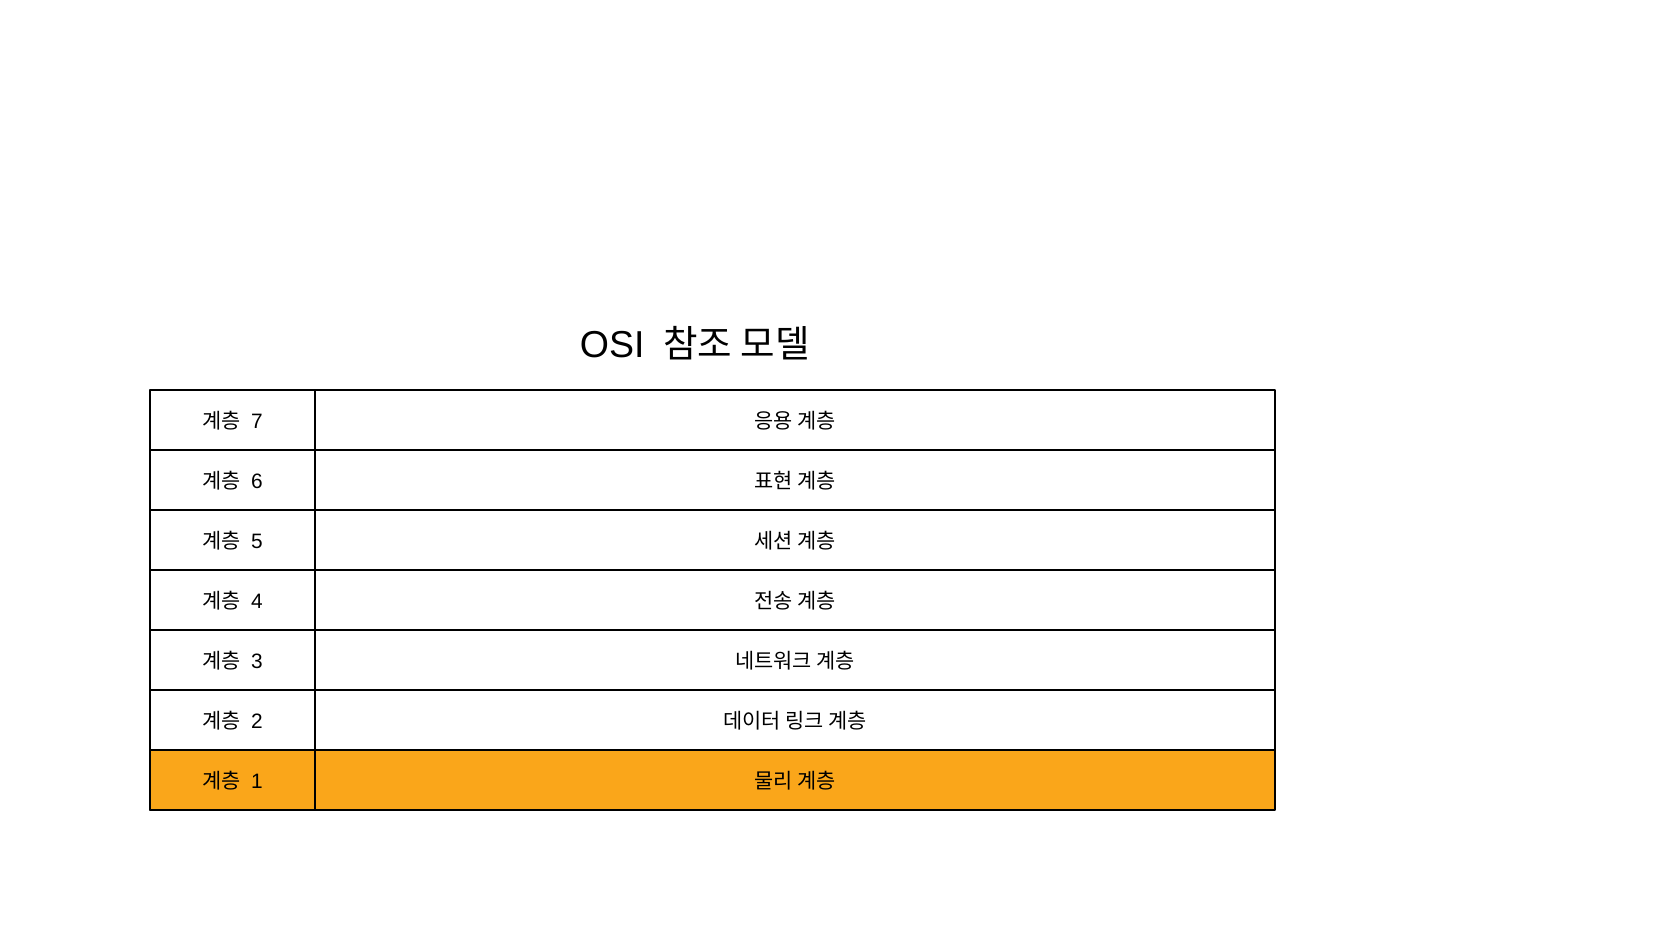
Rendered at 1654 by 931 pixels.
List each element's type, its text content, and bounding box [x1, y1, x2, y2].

text_box 표현 계층 [315, 451, 1276, 511]
text_box 계층 5 [150, 511, 315, 571]
text_box 전송 계층 [315, 571, 1276, 631]
text_box OSI 참조 모델 [565, 306, 826, 376]
text_box 물리 계층 [315, 751, 1276, 811]
text_box 계층 2 [150, 691, 315, 751]
text_box 계층 7 [150, 390, 315, 451]
text_box 계층 1 [150, 751, 315, 811]
text_box 계층 3 [150, 630, 315, 691]
text_box 응용 계층 [315, 390, 1276, 451]
text_box 계층 6 [150, 451, 315, 511]
text_box 데이터 링크 계층 [315, 691, 1276, 751]
text_box 세션 계층 [315, 511, 1276, 571]
text_box 계층 4 [150, 571, 315, 630]
text_box 네트워크 계층 [315, 631, 1276, 691]
